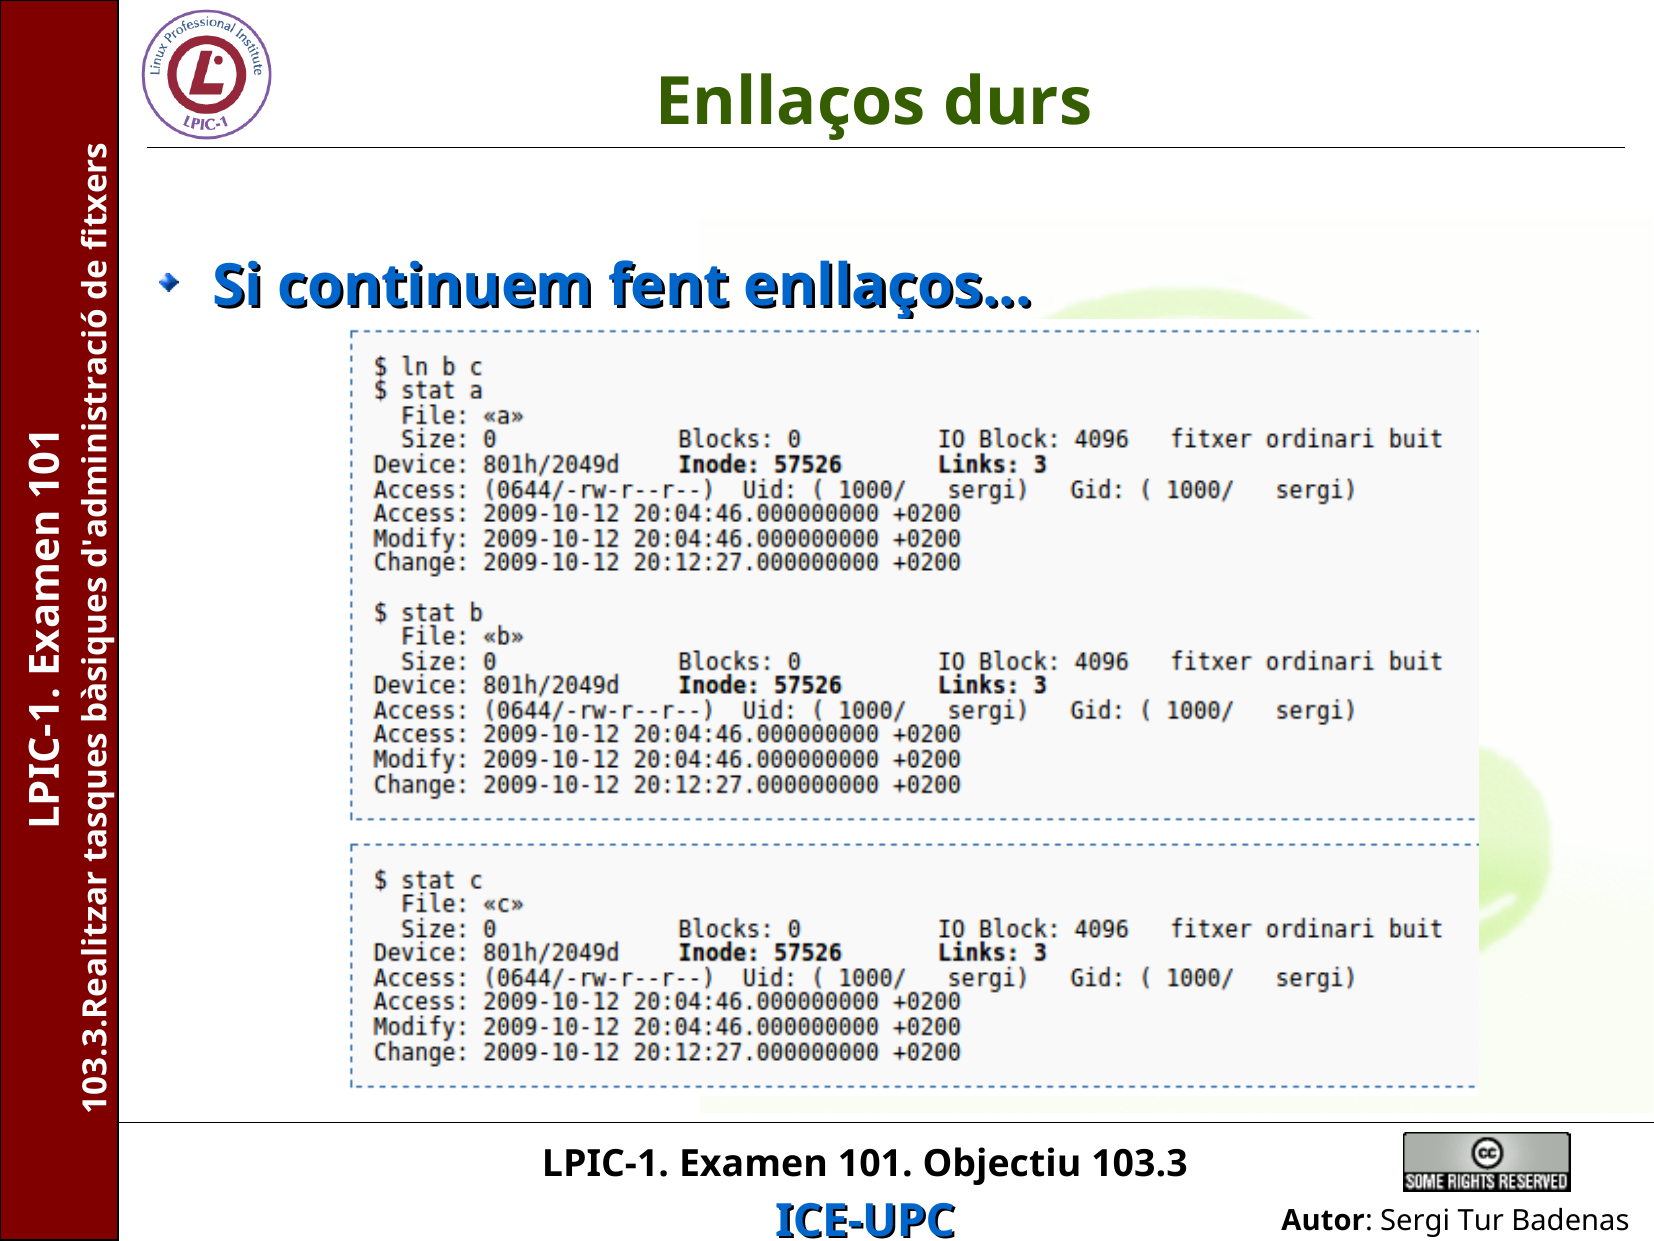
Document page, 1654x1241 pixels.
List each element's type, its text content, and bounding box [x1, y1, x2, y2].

picture [343, 217, 1654, 1113]
picture [135, 5, 277, 56]
picture [1403, 1132, 1571, 1192]
title Enllaços durs [129, 56, 1619, 141]
list Si continuem fent enllaços... [141, 242, 1630, 1078]
